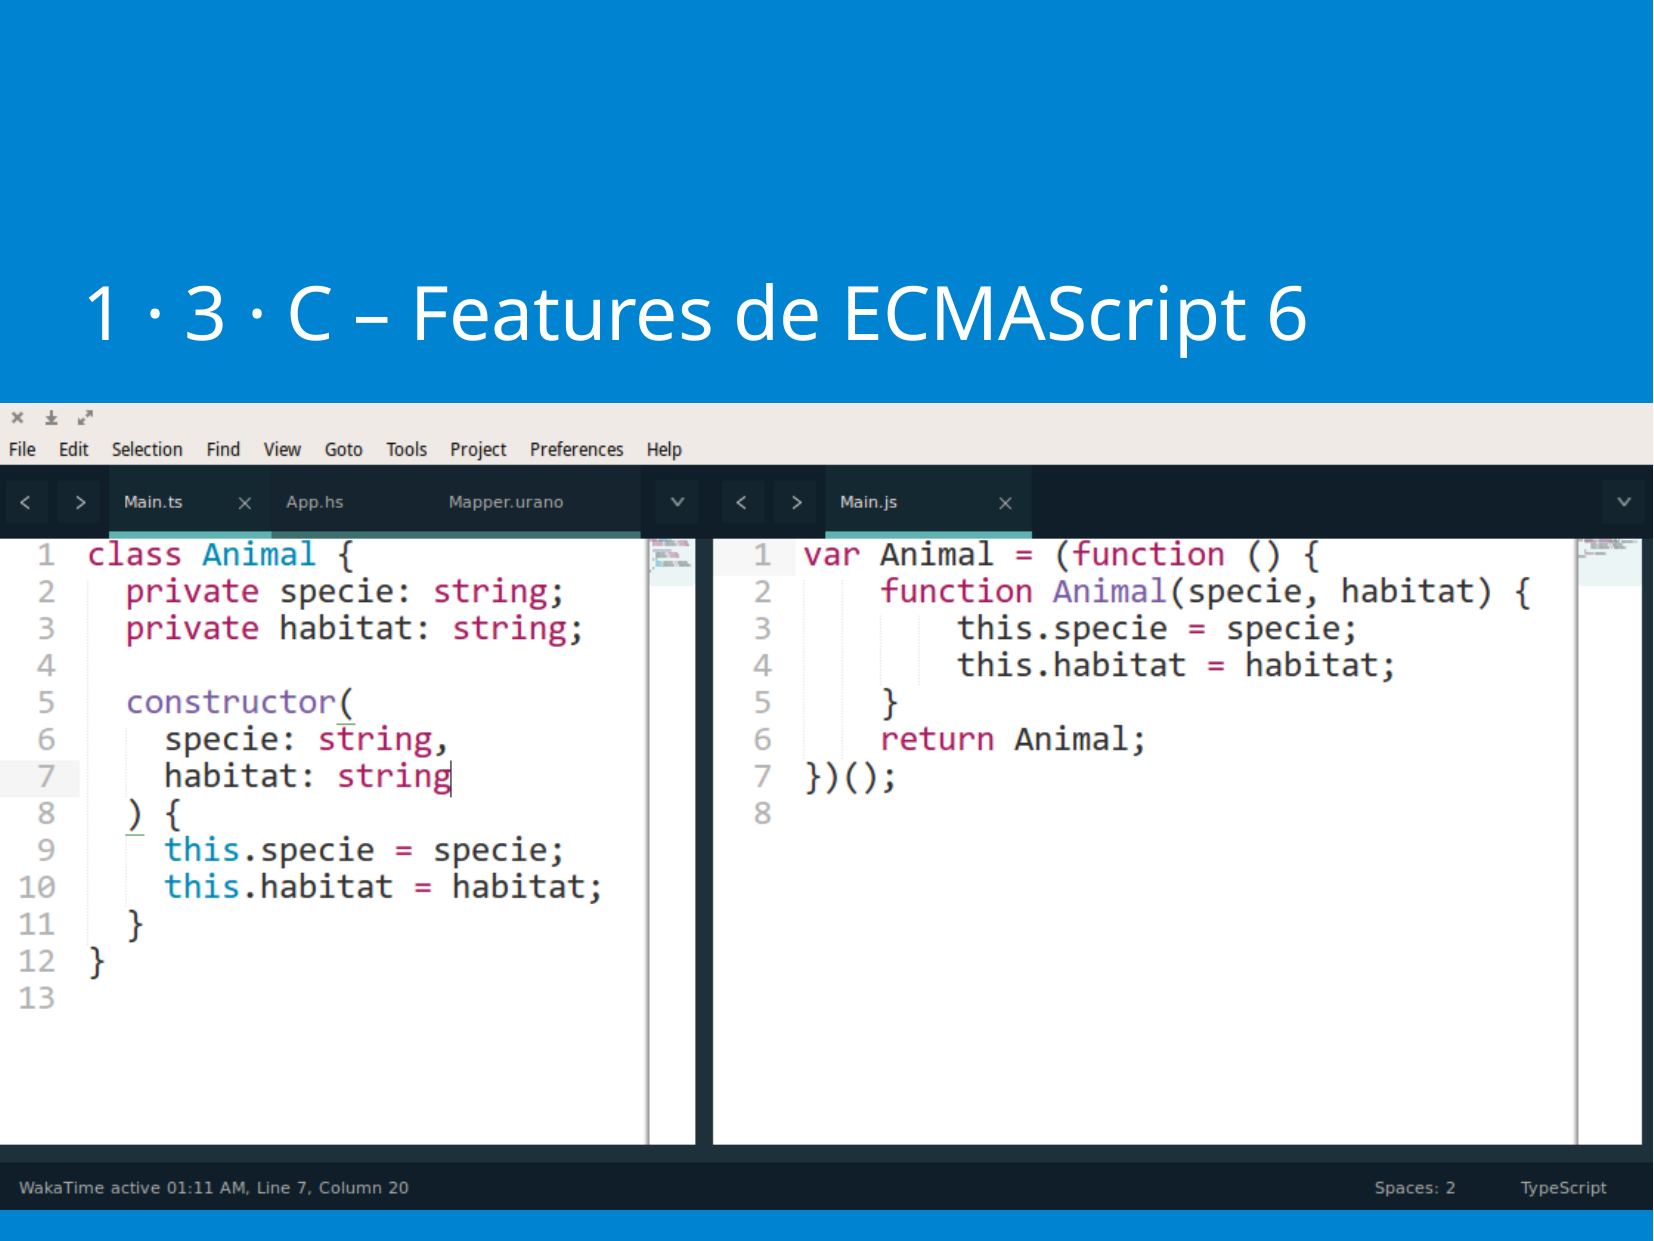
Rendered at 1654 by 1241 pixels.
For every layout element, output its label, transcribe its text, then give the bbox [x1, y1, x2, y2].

picture [0, 403, 1653, 1210]
title 1 · 3 · C – Features de ECMAScript 6 [82, 248, 1571, 375]
